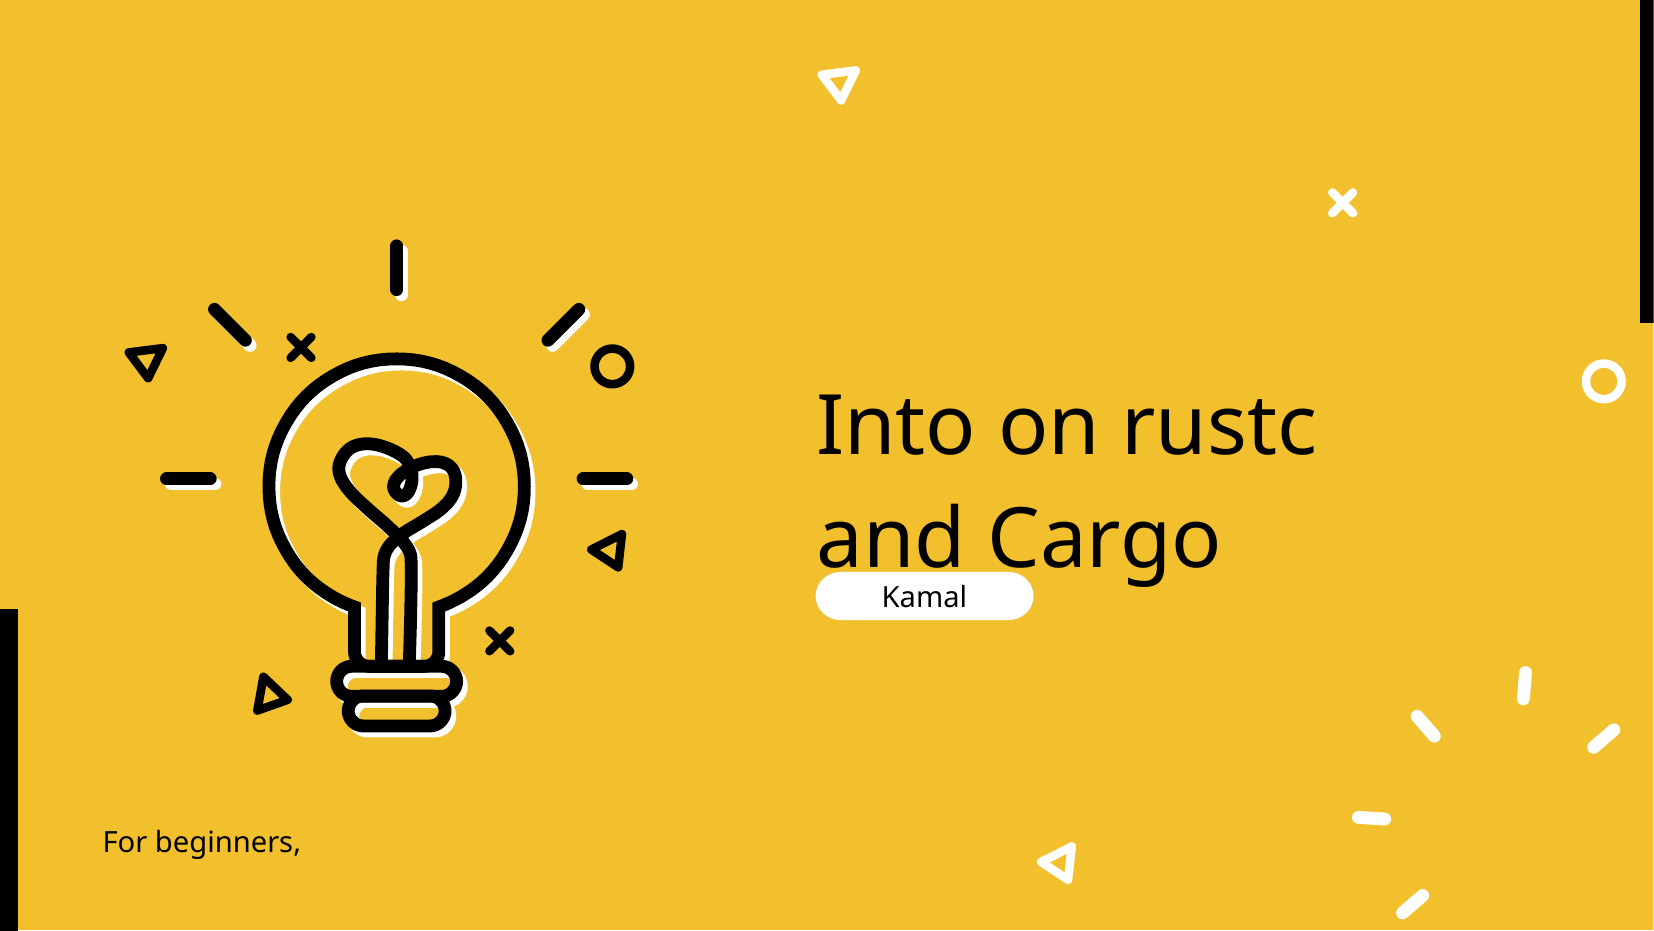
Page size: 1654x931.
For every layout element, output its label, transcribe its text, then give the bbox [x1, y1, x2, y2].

text_box Kamal [815, 576, 1034, 621]
title Into on rustc and Cargo [816, 381, 1454, 576]
text_box For beginners, [102, 800, 763, 881]
